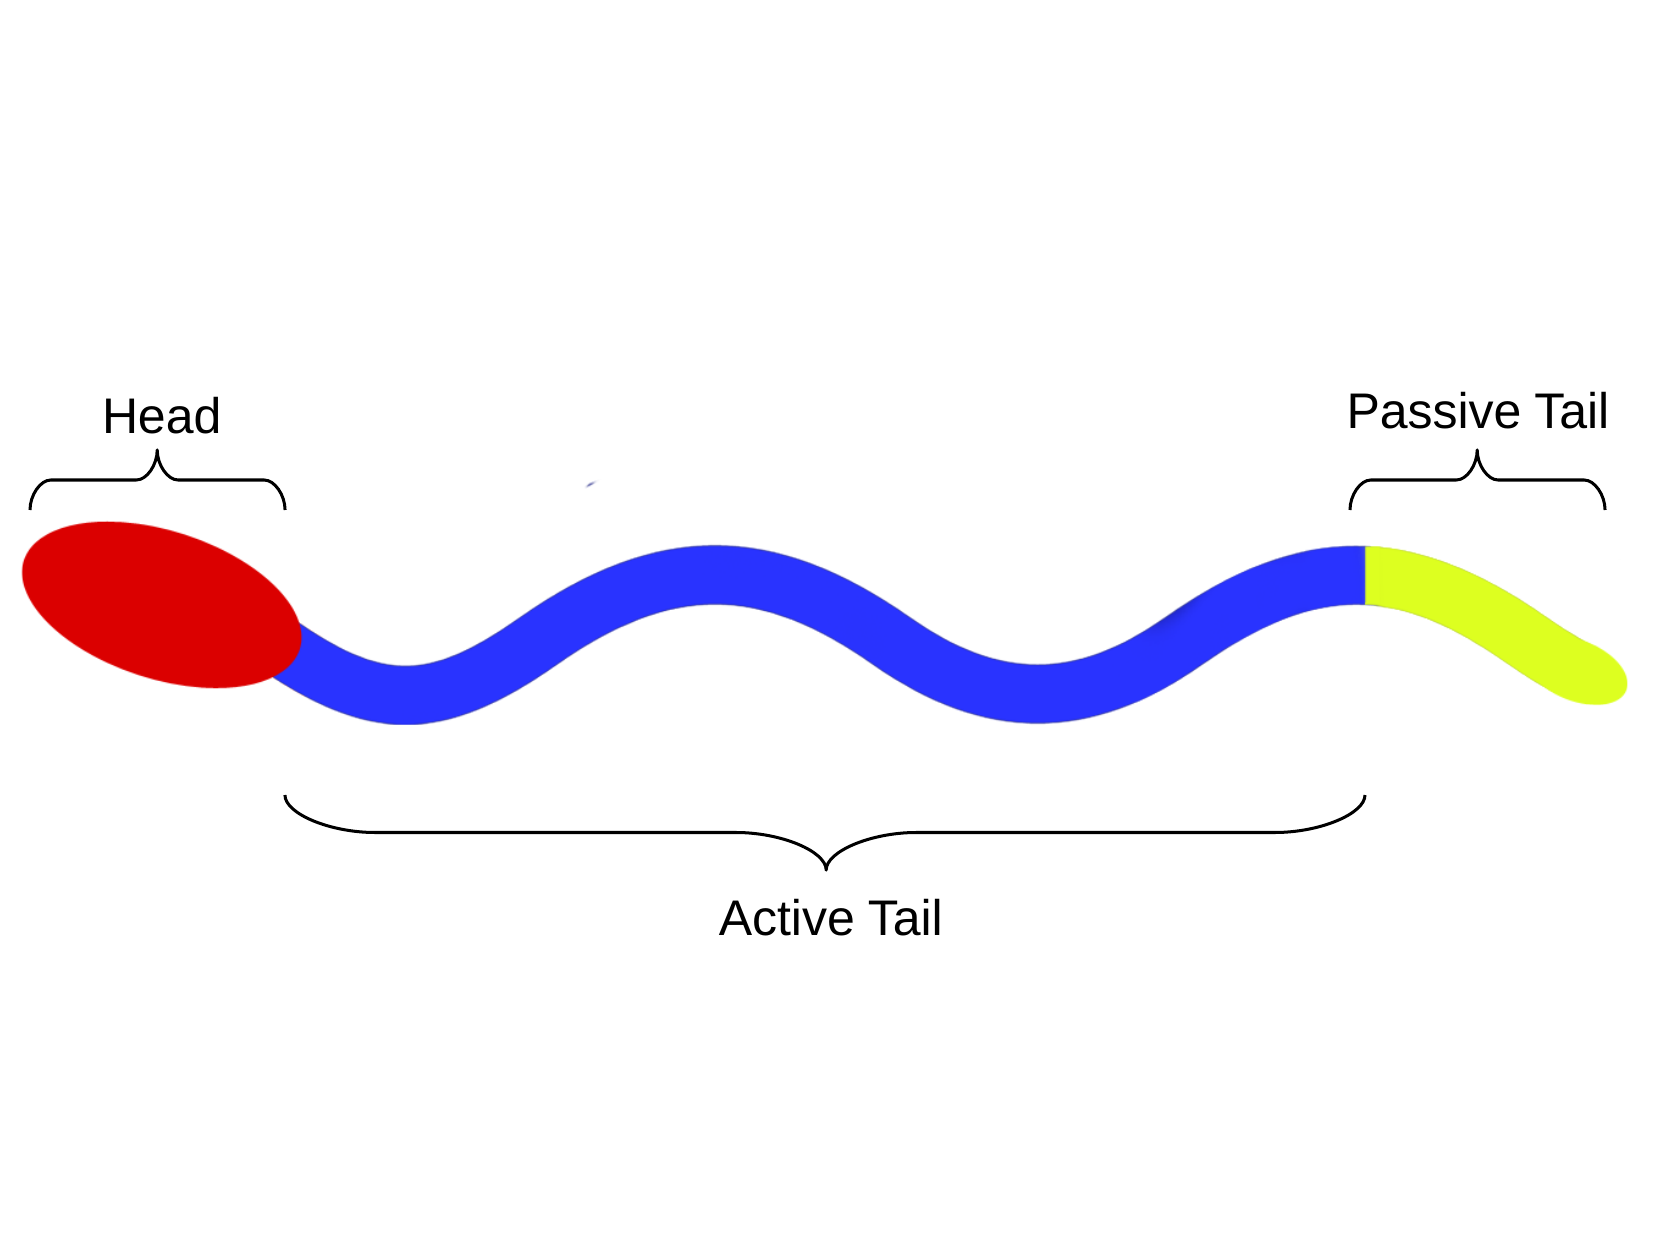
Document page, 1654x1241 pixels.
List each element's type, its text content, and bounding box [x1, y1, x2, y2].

text_box Head [87, 381, 237, 453]
picture [2, 479, 1654, 763]
text_box Passive Tail [1331, 375, 1624, 447]
text_box Active Tail [704, 882, 958, 954]
